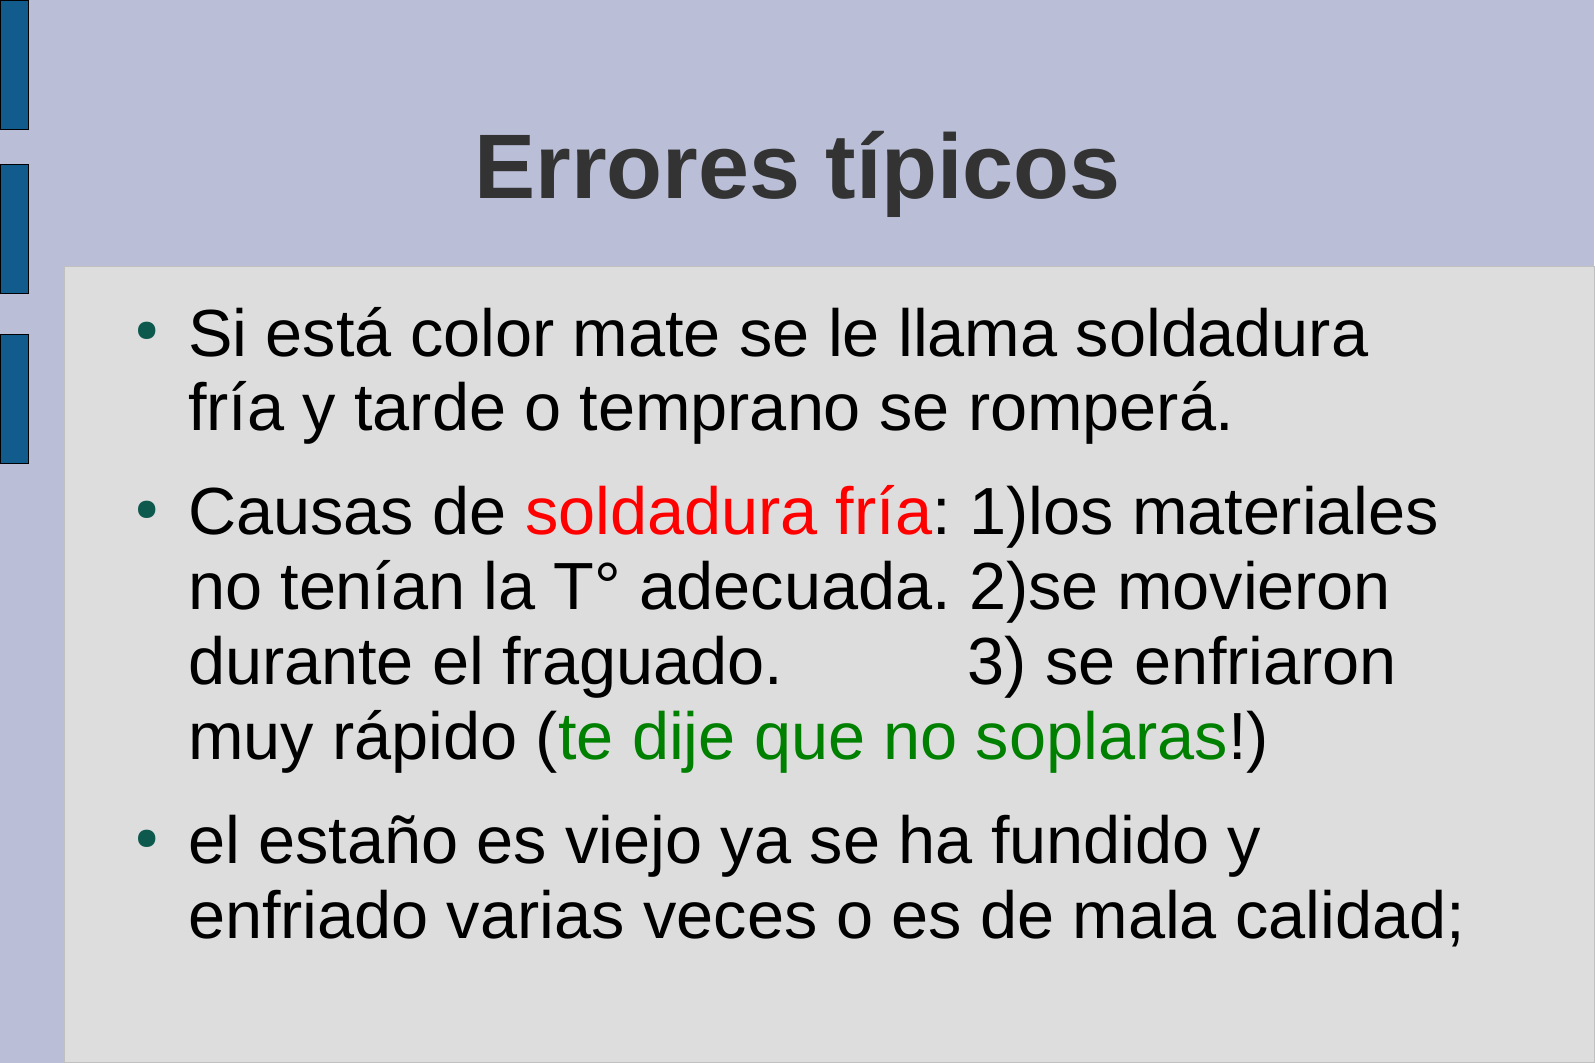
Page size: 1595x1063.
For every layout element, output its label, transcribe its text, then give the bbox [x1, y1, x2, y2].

list Si está color mate se le llama soldadura fría y tarde o temprano se romperá. Causas de soldadura fría: 1)los materiales no tenían la T° adecuada. 2)se movieron durante el fraguado. 3) se enfriaron muy rápido (te dije que no soplaras!) el estaño es viejo ya se ha fundido y enfriado varias veces o es de mala calidad; [117, 295, 1479, 1063]
title Errores típicos [117, 85, 1479, 249]
